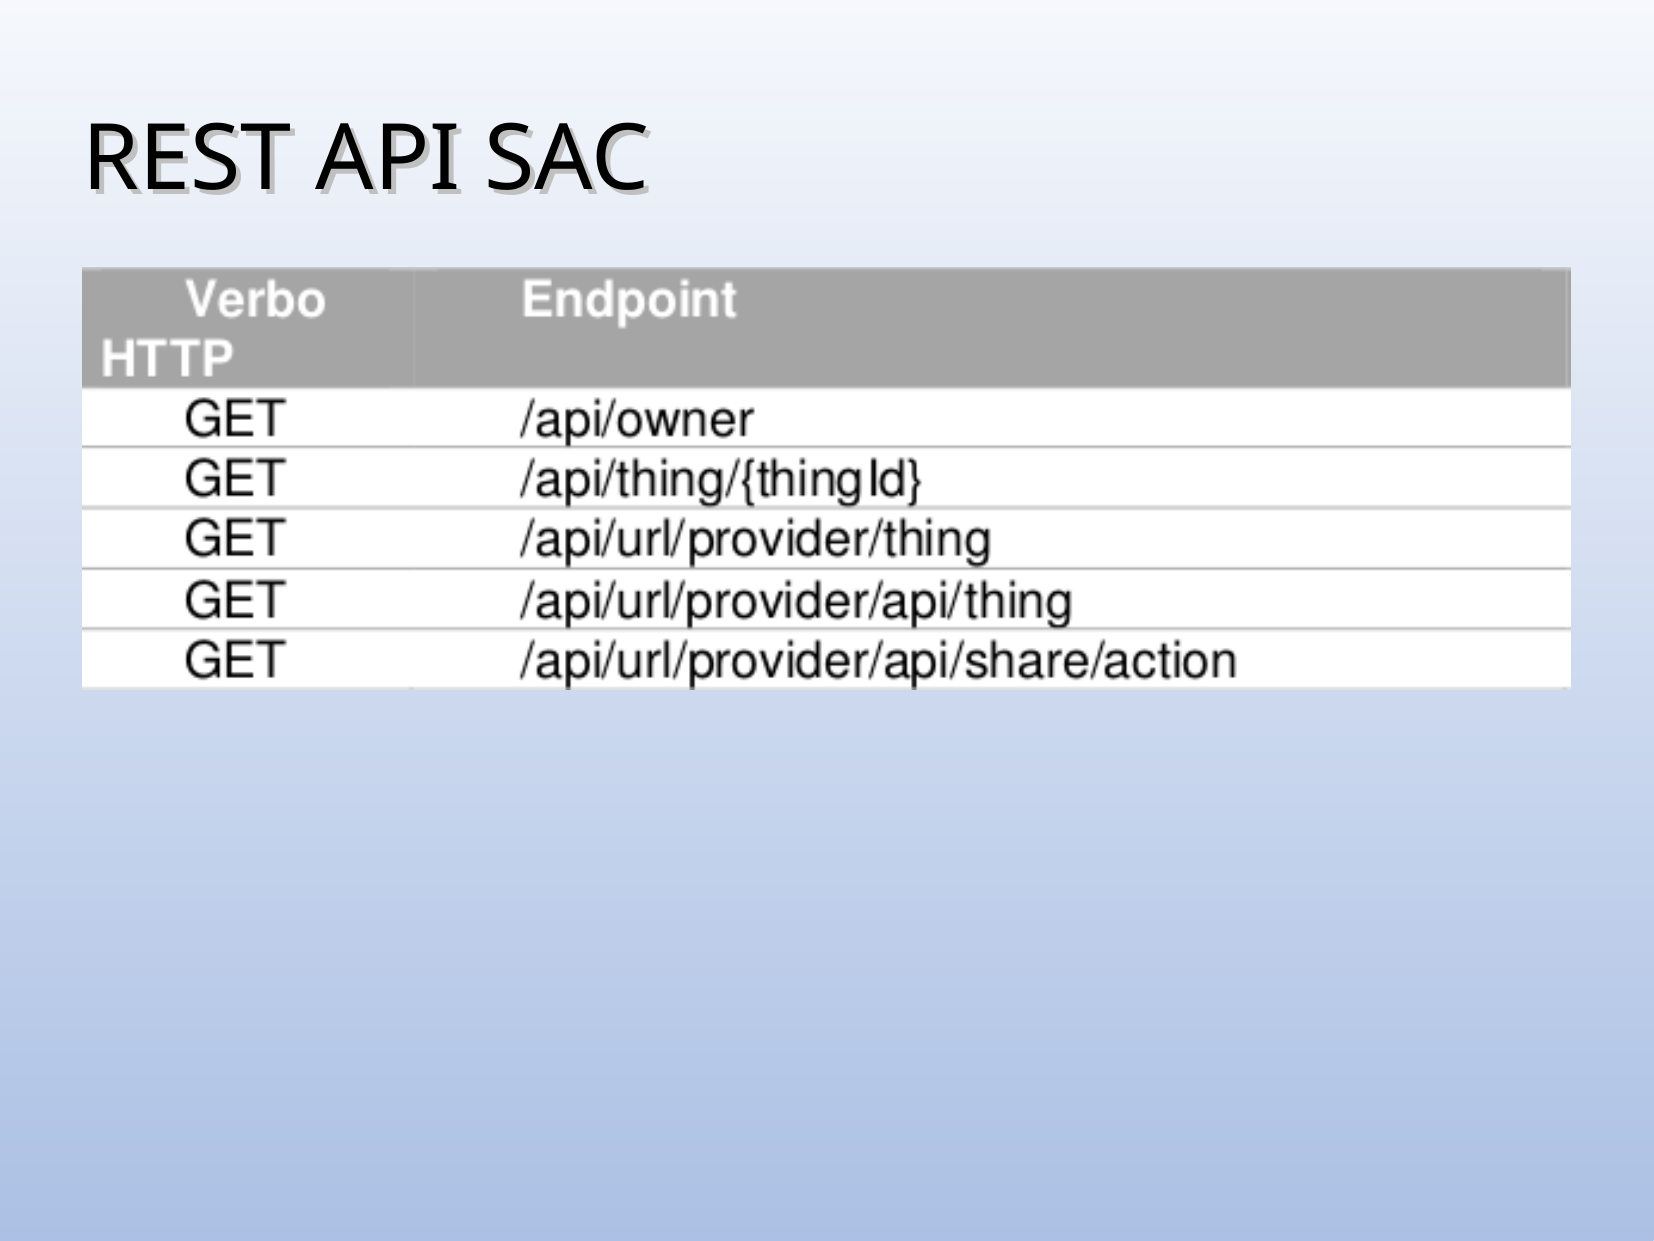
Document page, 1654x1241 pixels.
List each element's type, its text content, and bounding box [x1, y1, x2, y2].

picture [82, 267, 1571, 691]
title REST API SAC [82, 97, 1571, 209]
